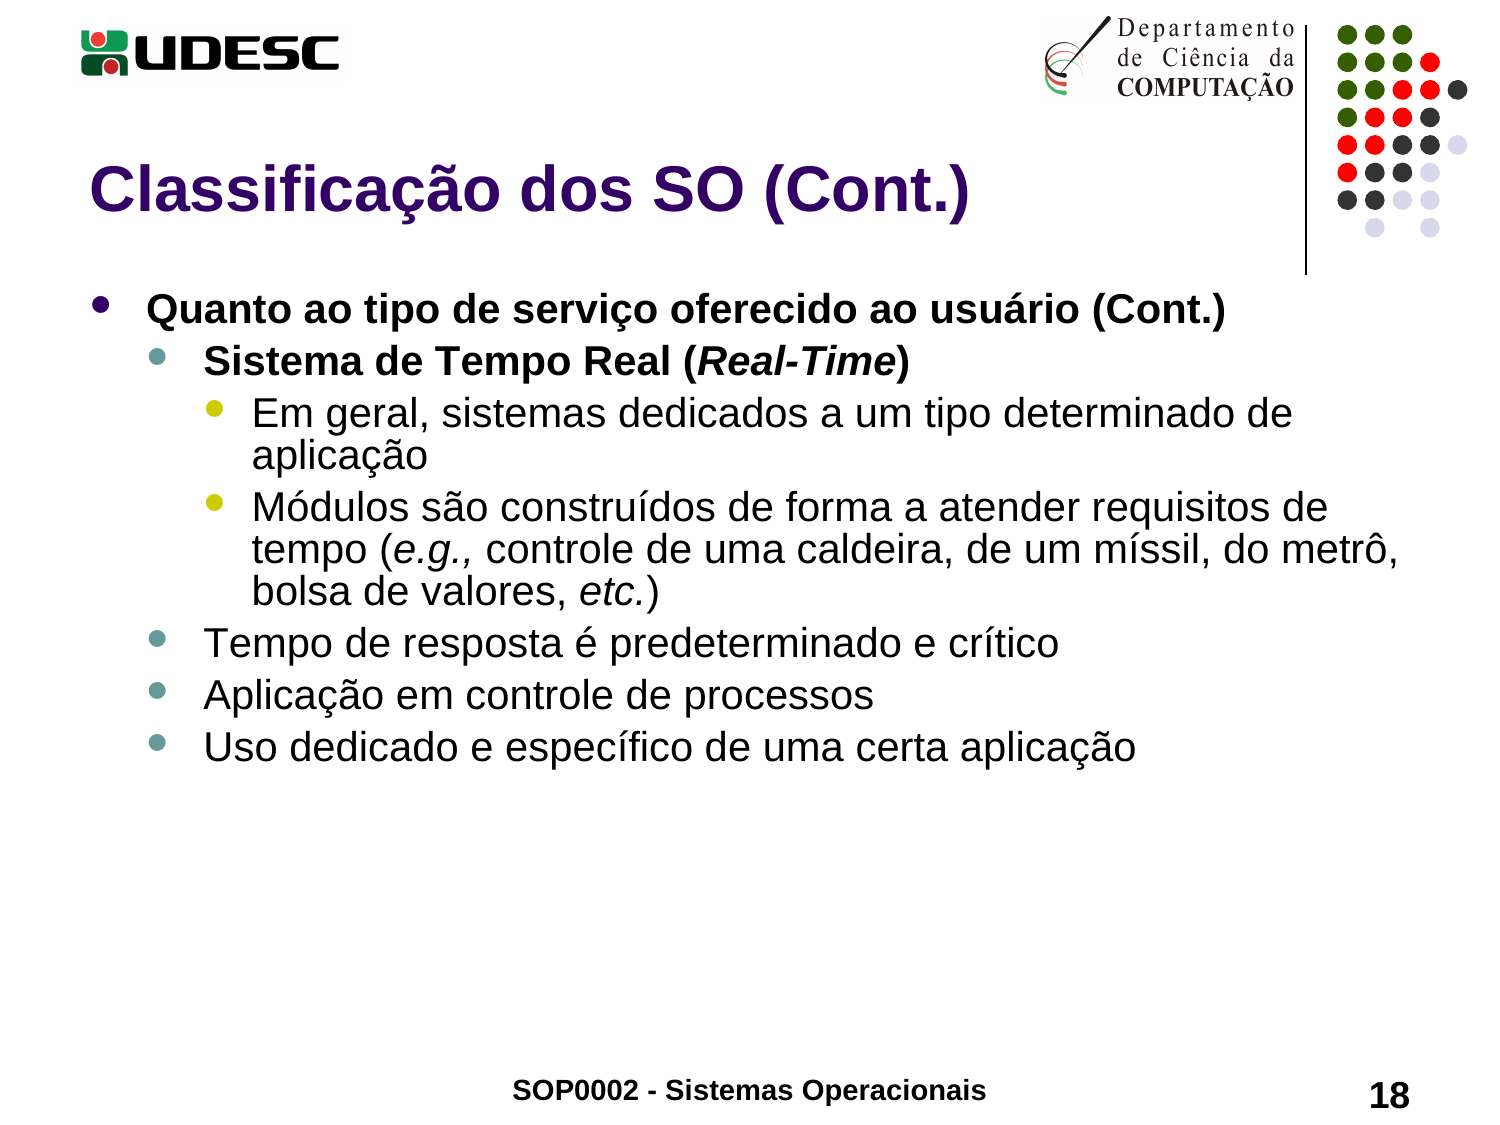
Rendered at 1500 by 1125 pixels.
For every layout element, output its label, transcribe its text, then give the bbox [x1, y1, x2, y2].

list Quanto ao tipo de serviço oferecido ao usuário (Cont.) Sistema de Tempo Real (Real-Time) Em geral, sistemas dedicados a um tipo determinado de aplicação Módulos são construídos de forma a atender requisitos de tempo (e.g., controle de uma caldeira, de um míssil, do metrô, bolsa de valores, etc.) Tempo de resposta é predeterminado e crítico Aplicação em controle de processos Uso dedicado e específico de uma certa aplicação [75, 282, 1426, 1006]
picture [1045, 16, 1294, 101]
picture [74, 23, 346, 83]
title Classificação dos SO (Cont.) [74, 101, 1313, 233]
